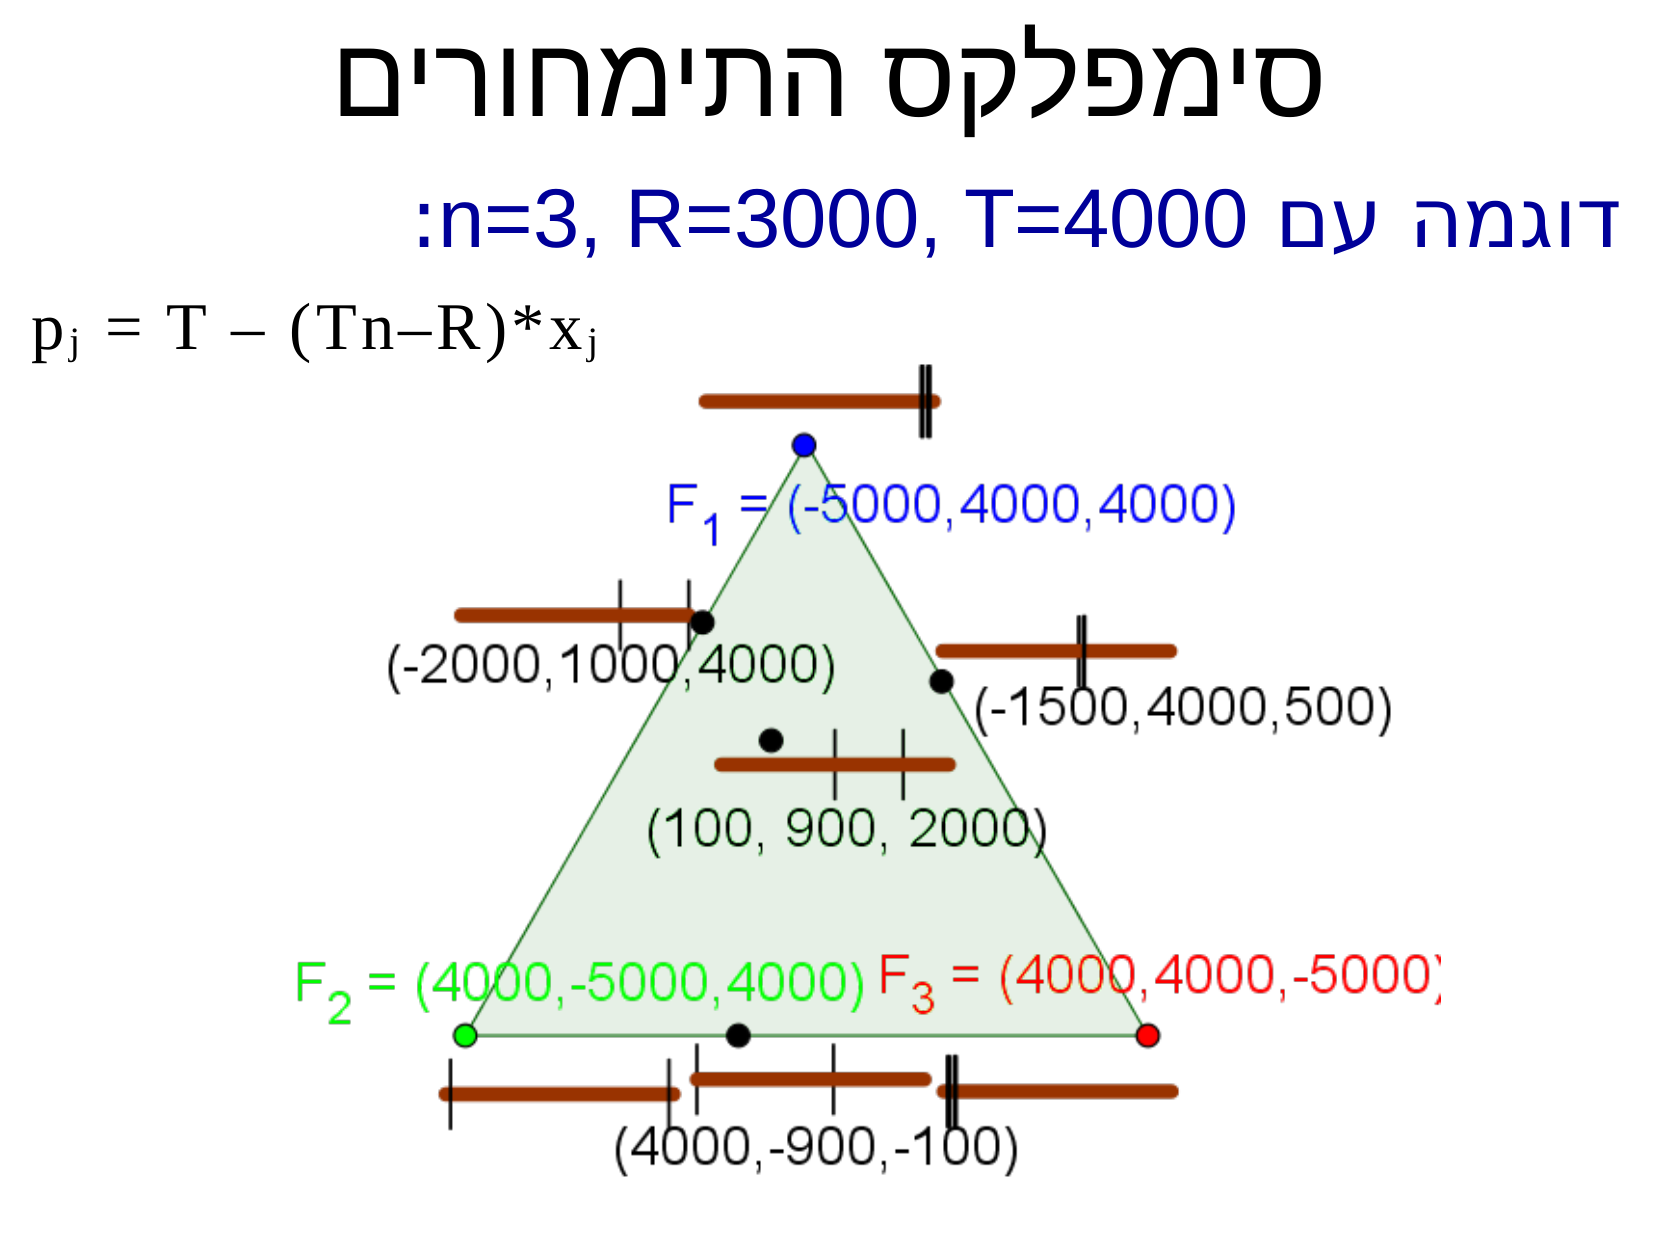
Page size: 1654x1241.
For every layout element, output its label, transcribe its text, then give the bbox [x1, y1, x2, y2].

text_box pj = T – (Tn–R)*xj [17, 282, 631, 394]
title סימפלקס התימחורים [2, 2, 1654, 153]
list דוגמה עם n=3, R=3000, T=4000: [2, 170, 1623, 1216]
picture [210, 284, 1441, 1225]
